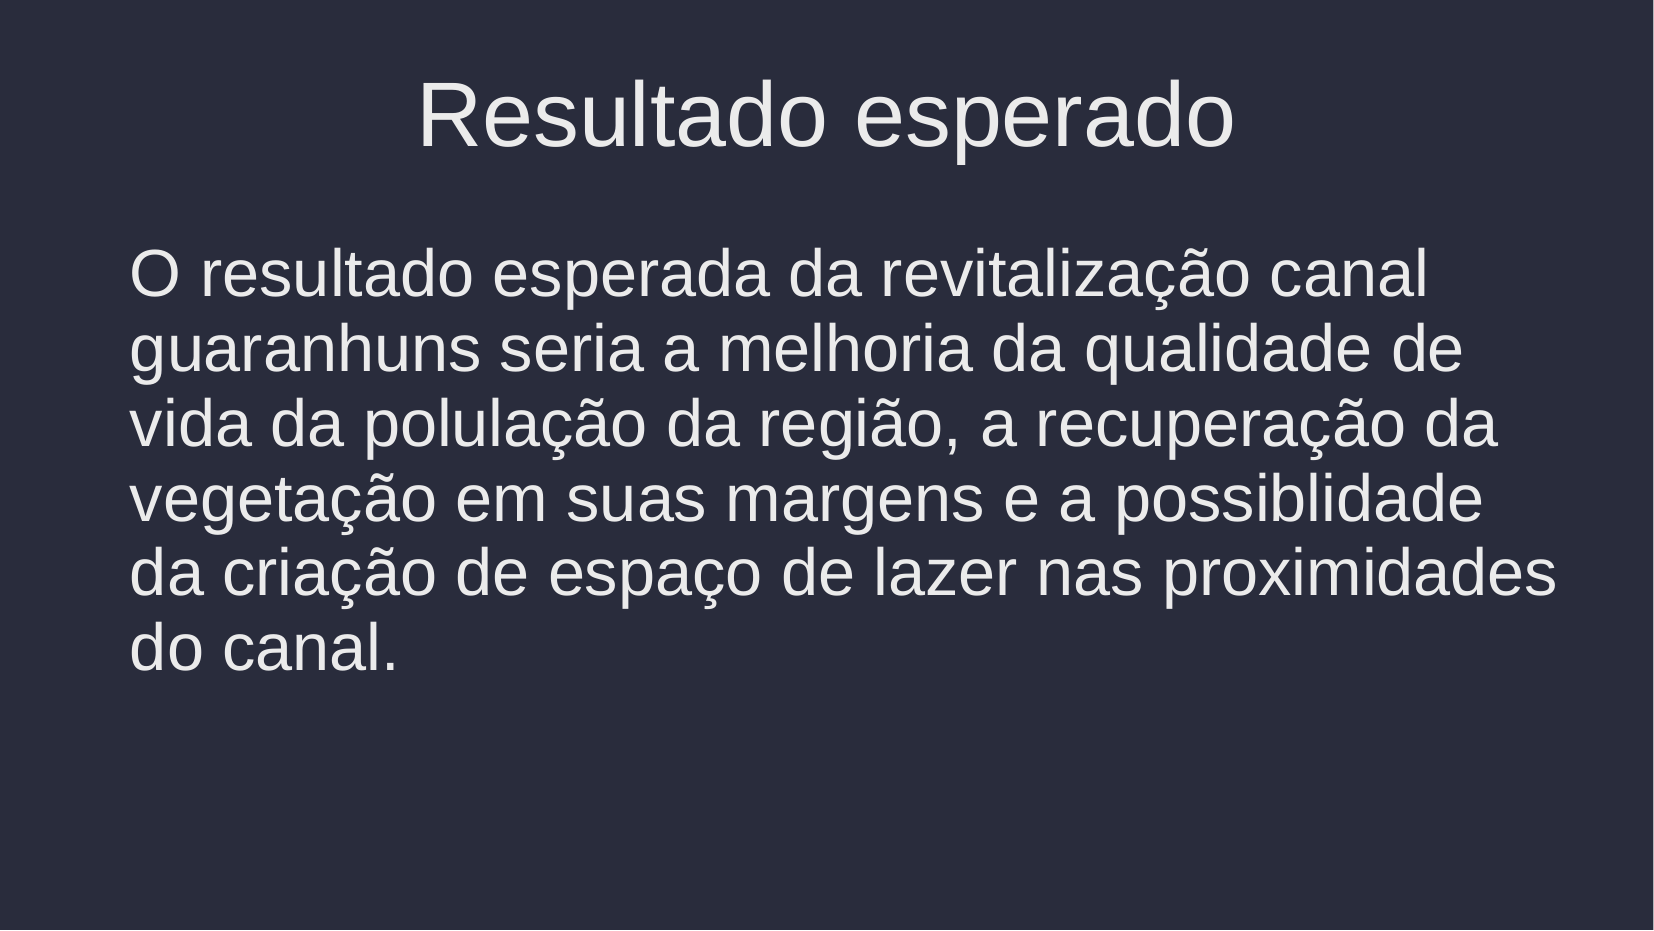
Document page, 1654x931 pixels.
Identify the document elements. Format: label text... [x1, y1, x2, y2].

title Resultado esperado [82, 37, 1571, 193]
list O resultado esperada da revitalização canal guaranhuns seria a melhoria da qualidade de vida da polulação da região, a recuperação da vegetação em suas margens e a possiblidade da criação de espaço de lazer nas proximidades do canal. [59, 236, 1565, 798]
